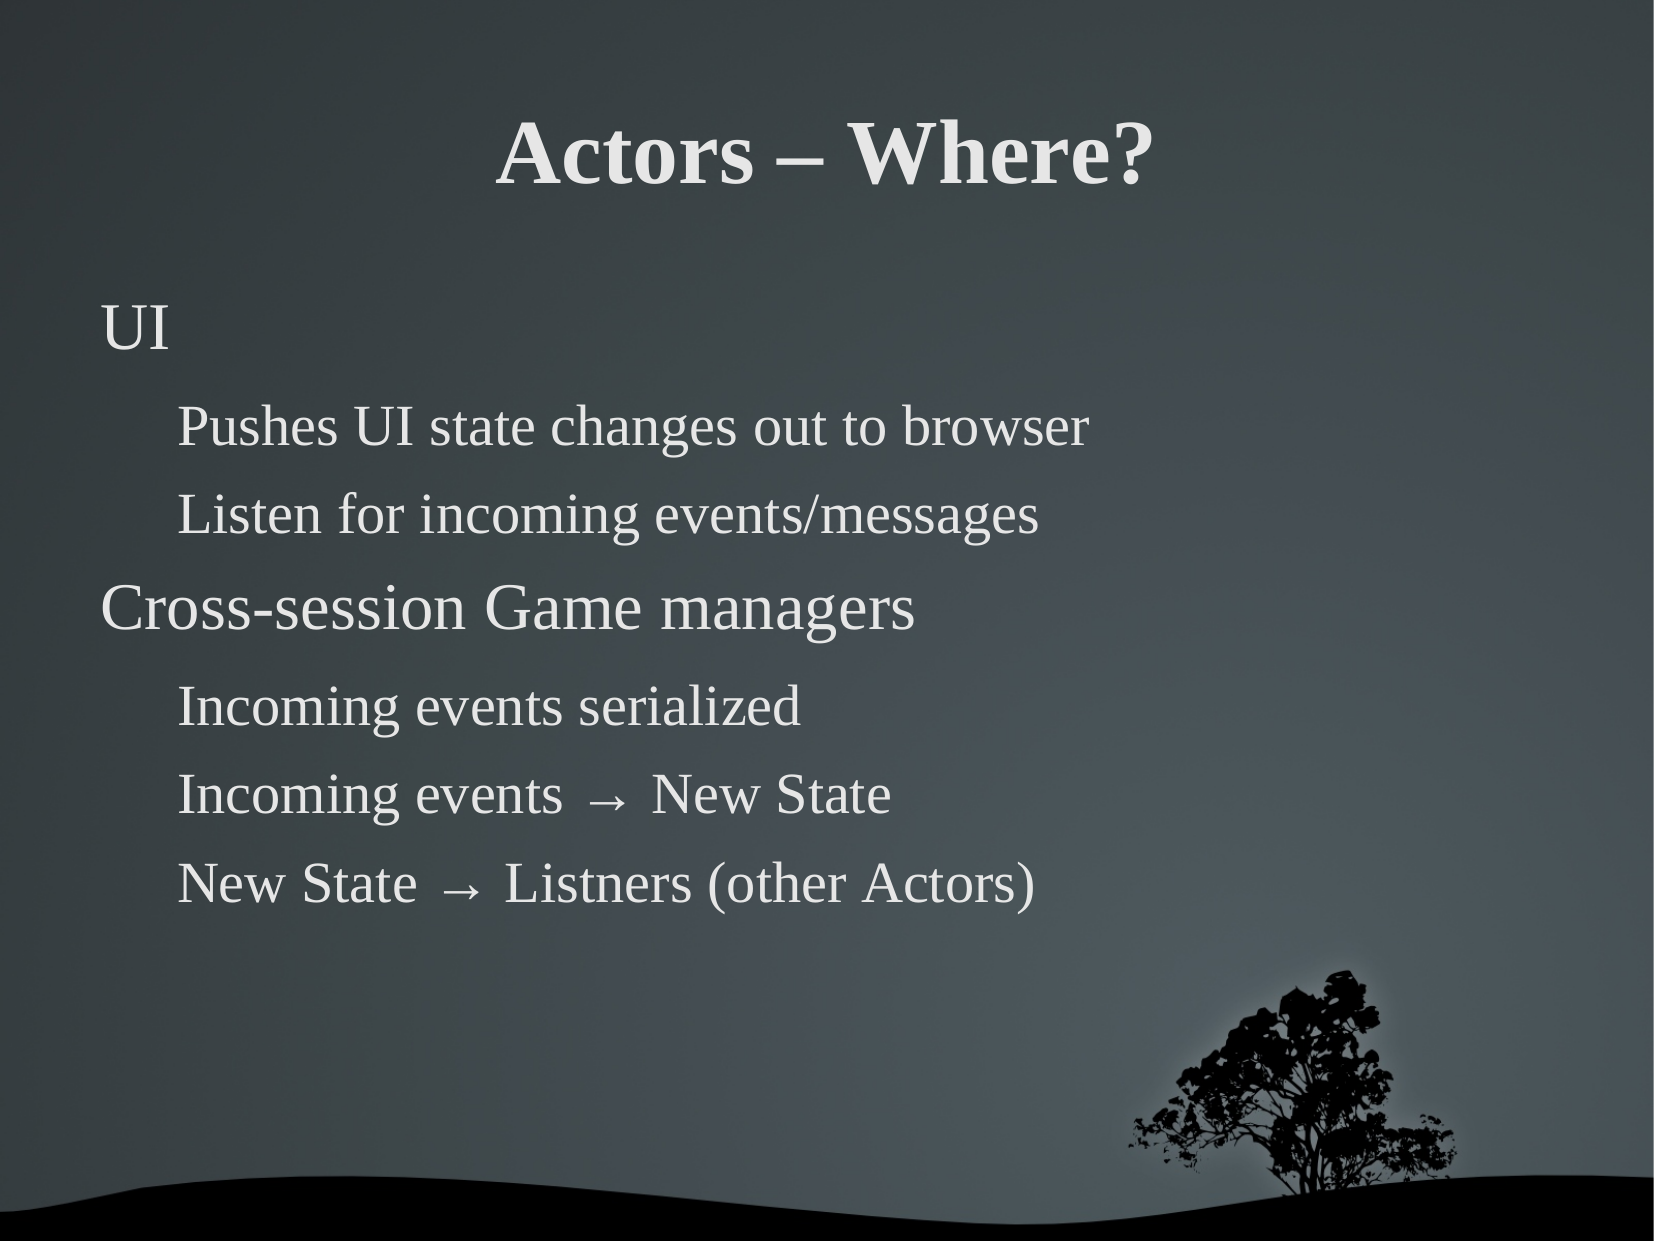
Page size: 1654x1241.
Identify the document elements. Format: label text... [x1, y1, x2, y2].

picture [0, 0, 1654, 1241]
title Actors – Where? [82, 56, 1571, 250]
list UI Pushes UI state changes out to browser Listen for incoming events/messages Cross-session Game managers Incoming events serialized Incoming events → New State New State → Listners (other Actors) [82, 290, 1571, 1094]
